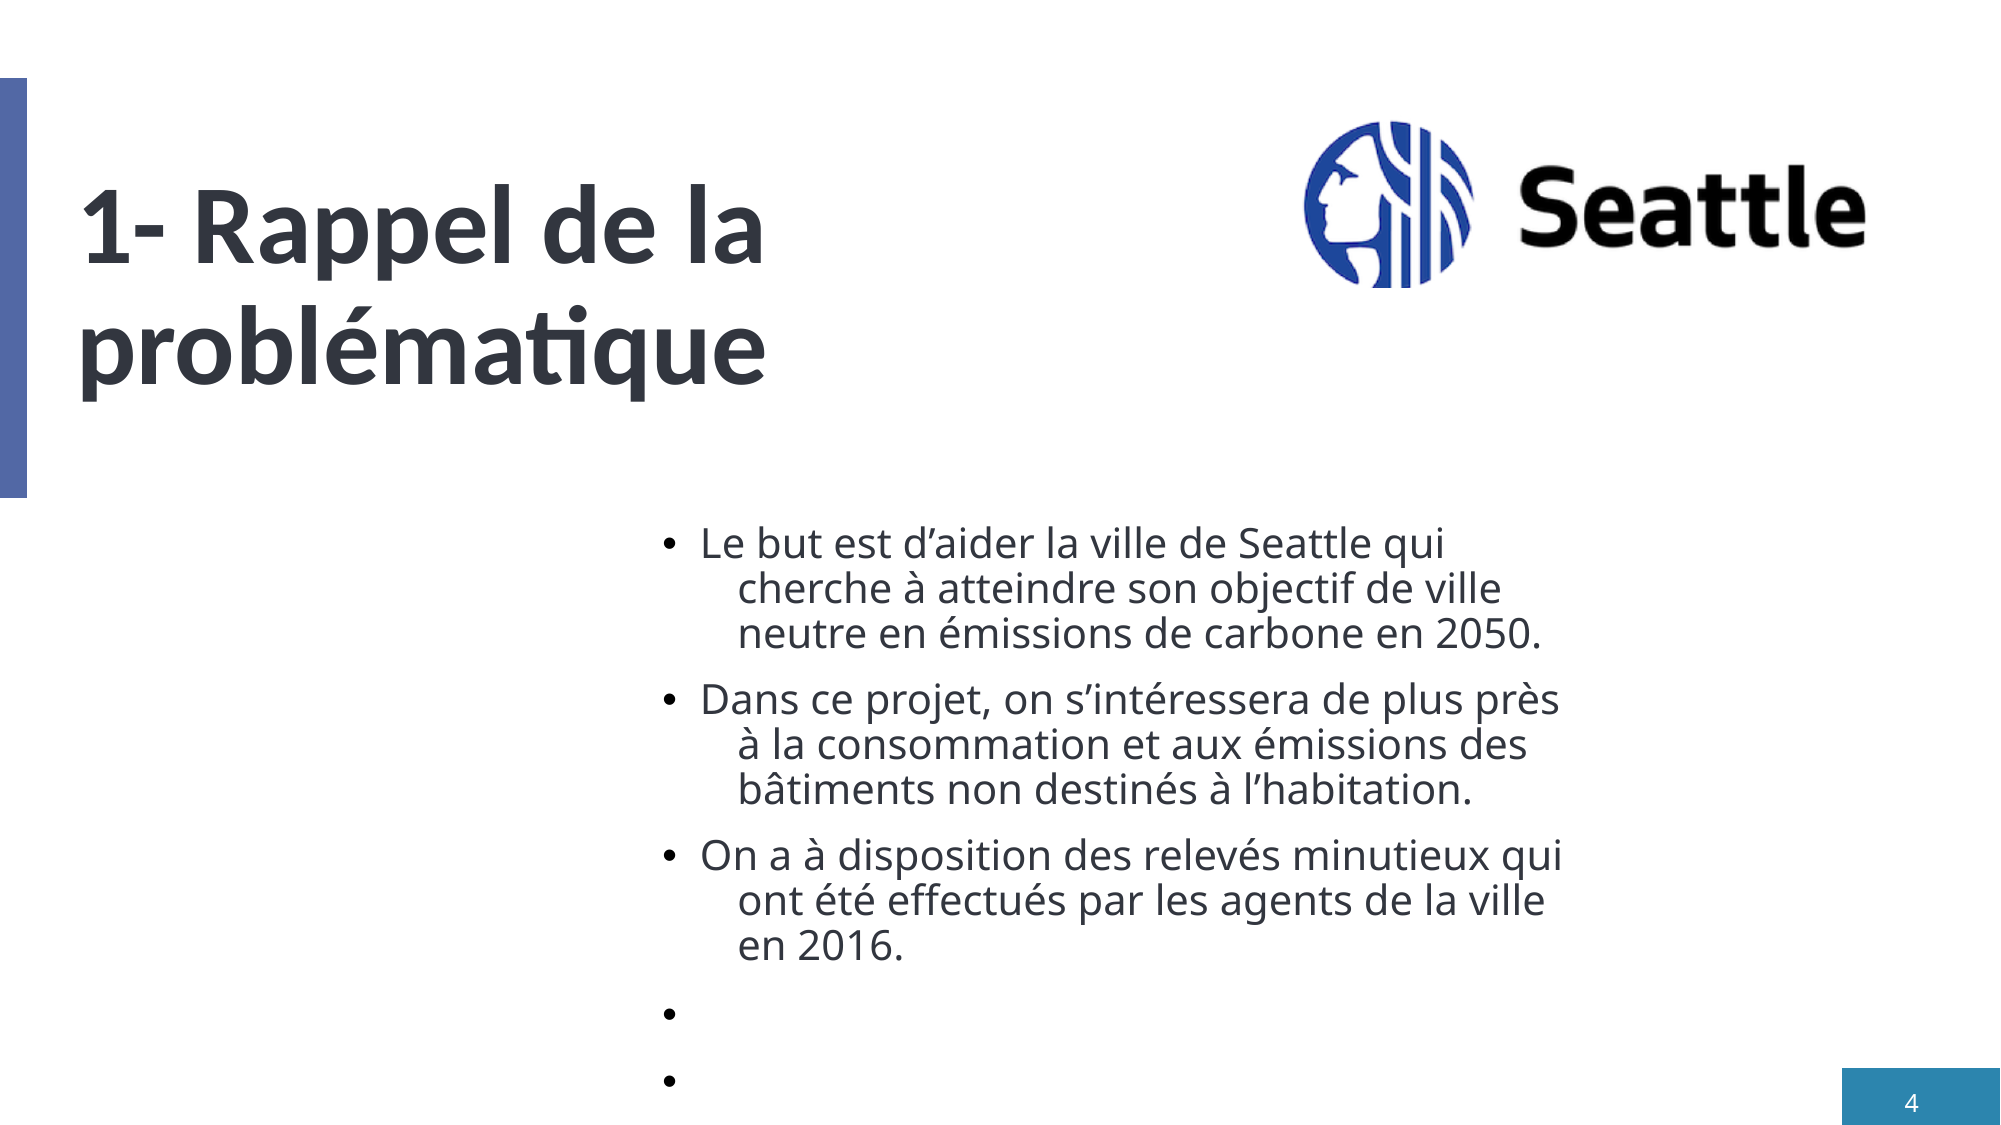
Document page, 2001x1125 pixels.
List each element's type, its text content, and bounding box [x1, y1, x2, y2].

title 1- Rappel de la problématique [60, 78, 909, 498]
text_box [1889, 1079, 1951, 1114]
picture [1257, 112, 1940, 288]
list Le but est d’aider la ville de Seattle qui cherche à atteindre son objectif de ville neutre en émissions de carbone en 2050. Dans ce projet, on s’intéressera de plus près à la consommation et aux émissions des bâtiments non destinés à l’habitation. On a à disposition des relevés minutieux qui ont été effectués par les agents de la ville en 2016. [647, 515, 1599, 1047]
